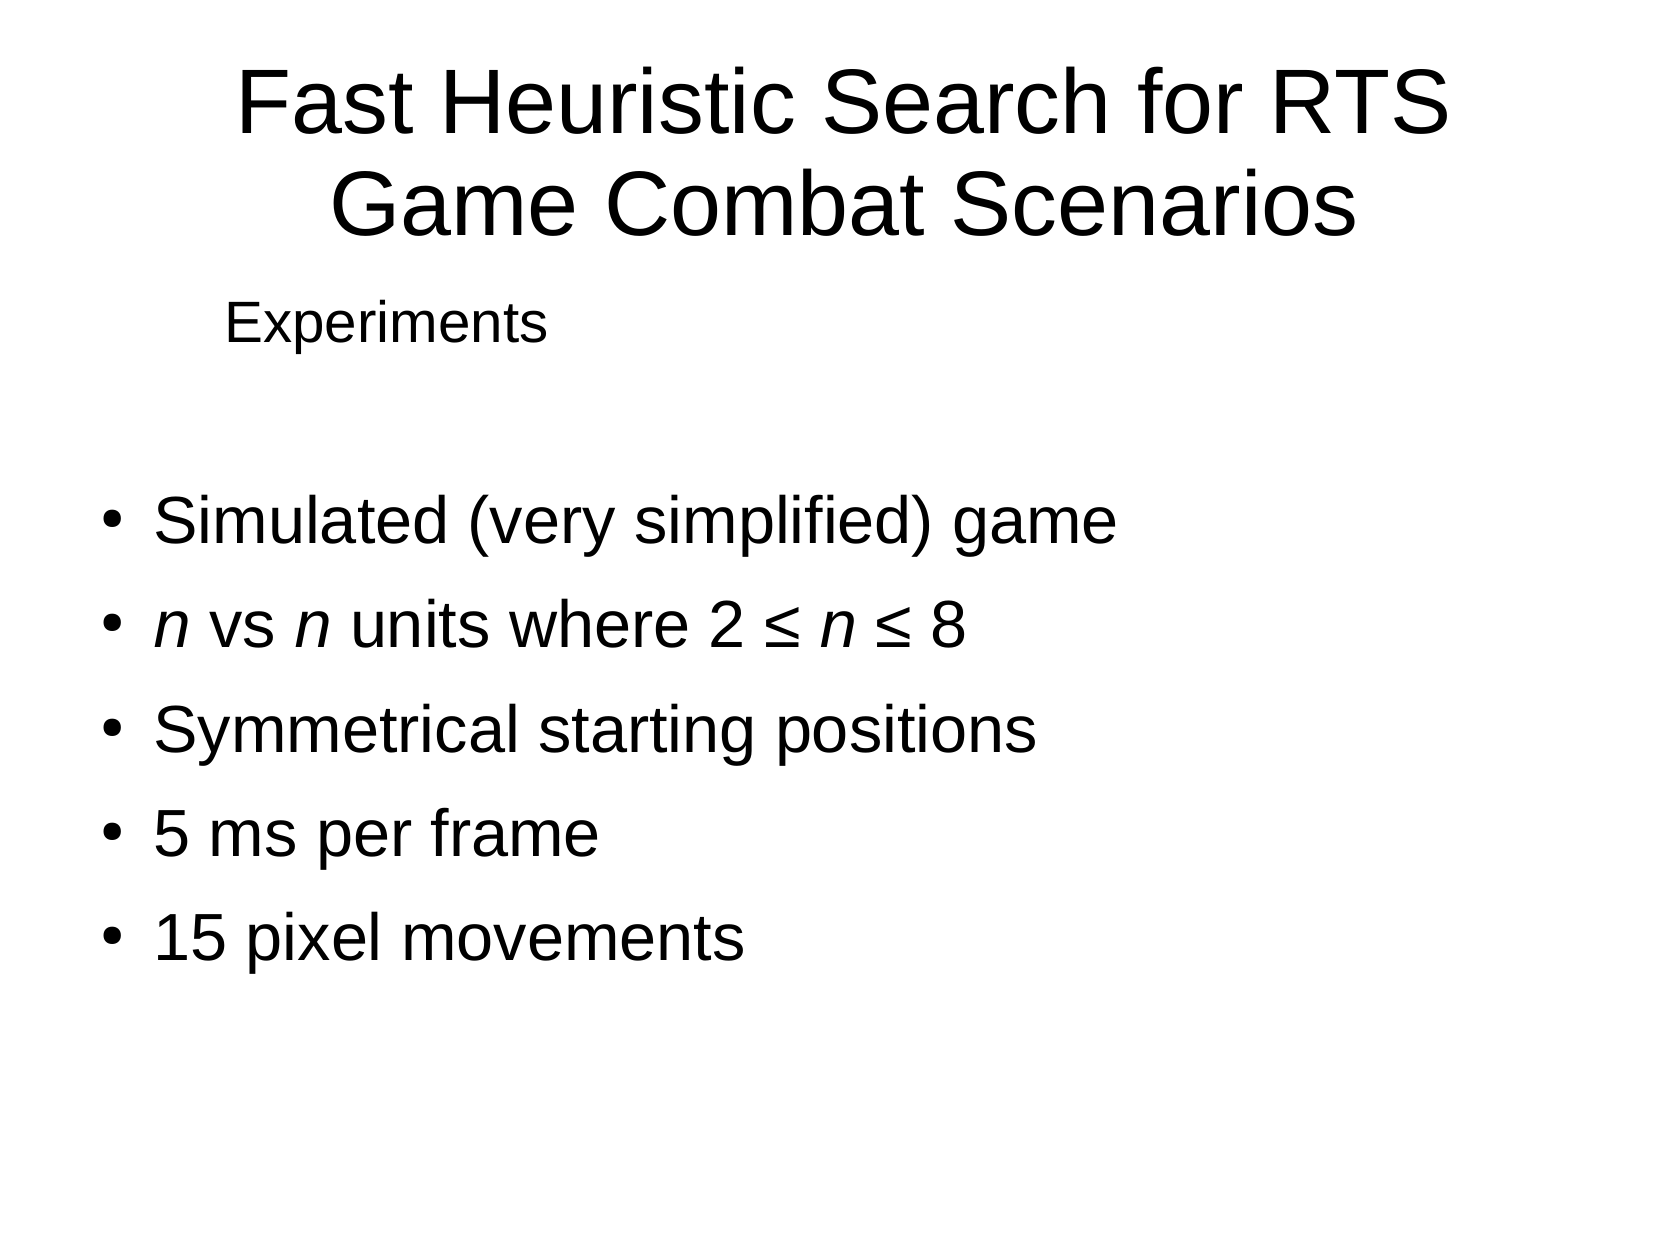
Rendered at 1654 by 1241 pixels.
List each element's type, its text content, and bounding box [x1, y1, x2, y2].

title Fast Heuristic Search for RTS Game Combat Scenarios [82, 49, 1571, 257]
list Experiments Simulated (very simplified) game n vs n units where 2 ≤ n ≤ 8 Symmetrical starting positions 5 ms per frame 15 pixel movements [82, 290, 1571, 1010]
